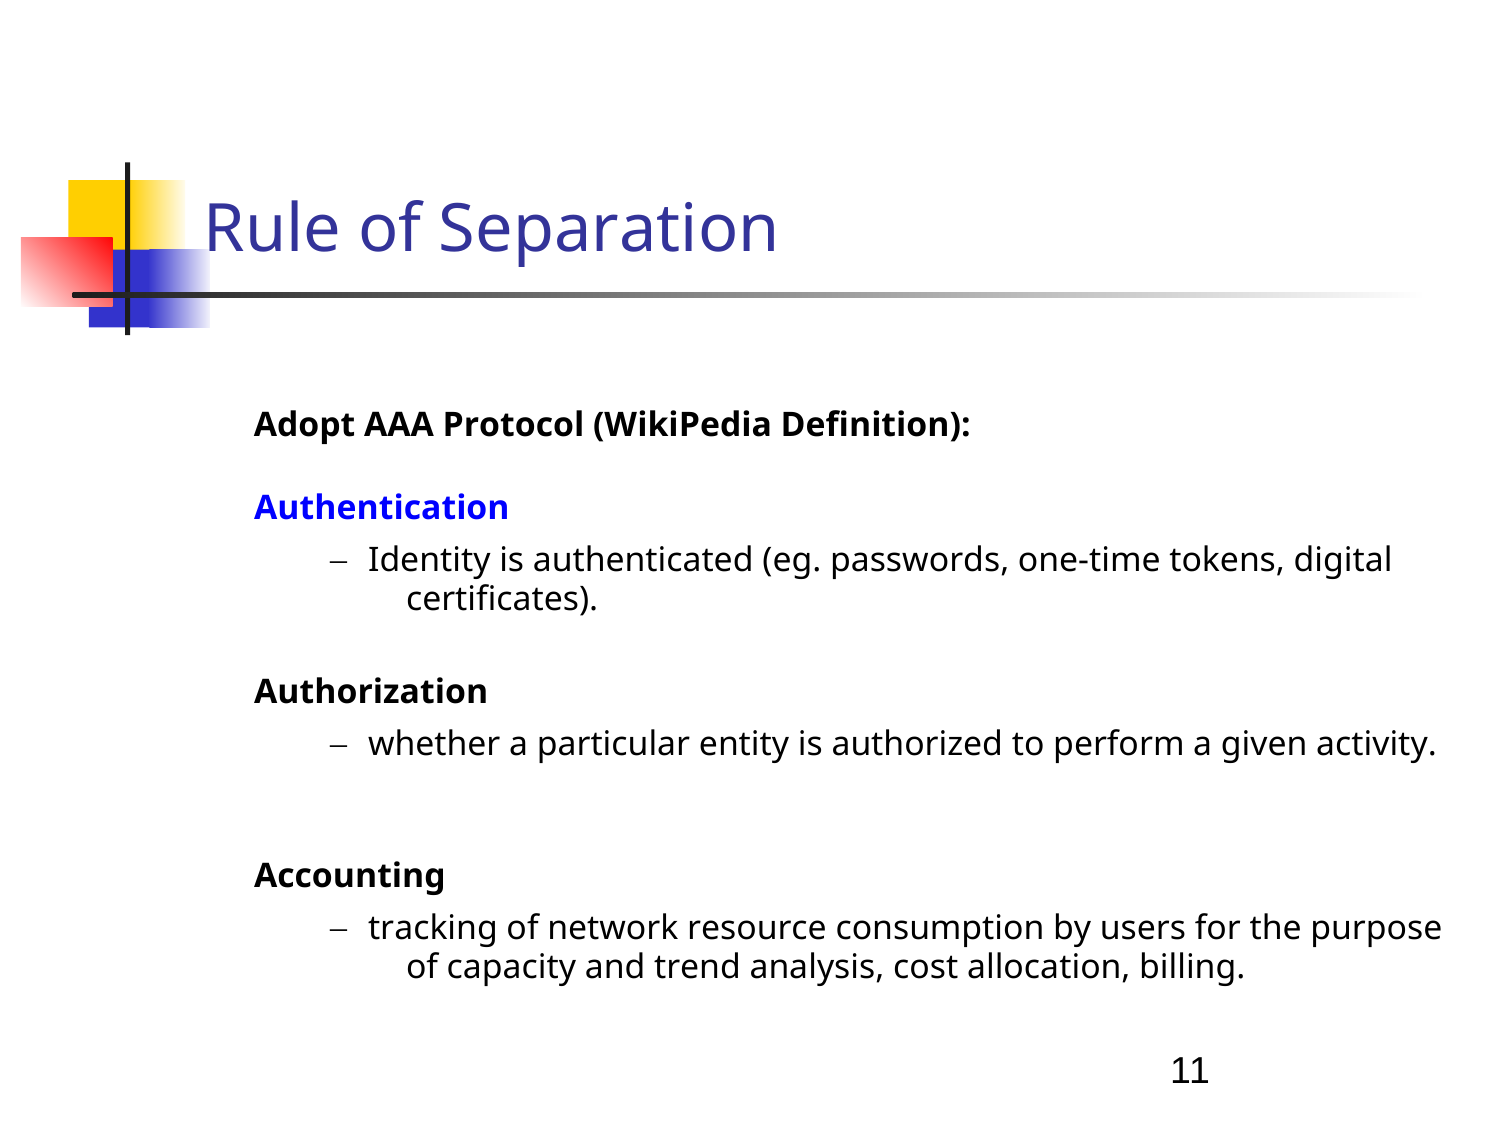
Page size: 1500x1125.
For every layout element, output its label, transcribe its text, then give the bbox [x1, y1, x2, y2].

title Rule of Separation [188, 35, 1468, 276]
list Adopt AAA Protocol (WikiPedia Definition): Authentication Identity is authenticated (eg. passwords, one-time tokens, digital certificates). Authorization whether a particular entity is authorized to perform a given activity. Accounting tracking of network resource consumption by users for the purpose of capacity and trend analysis, cost allocation, billing. [193, 331, 1469, 1007]
